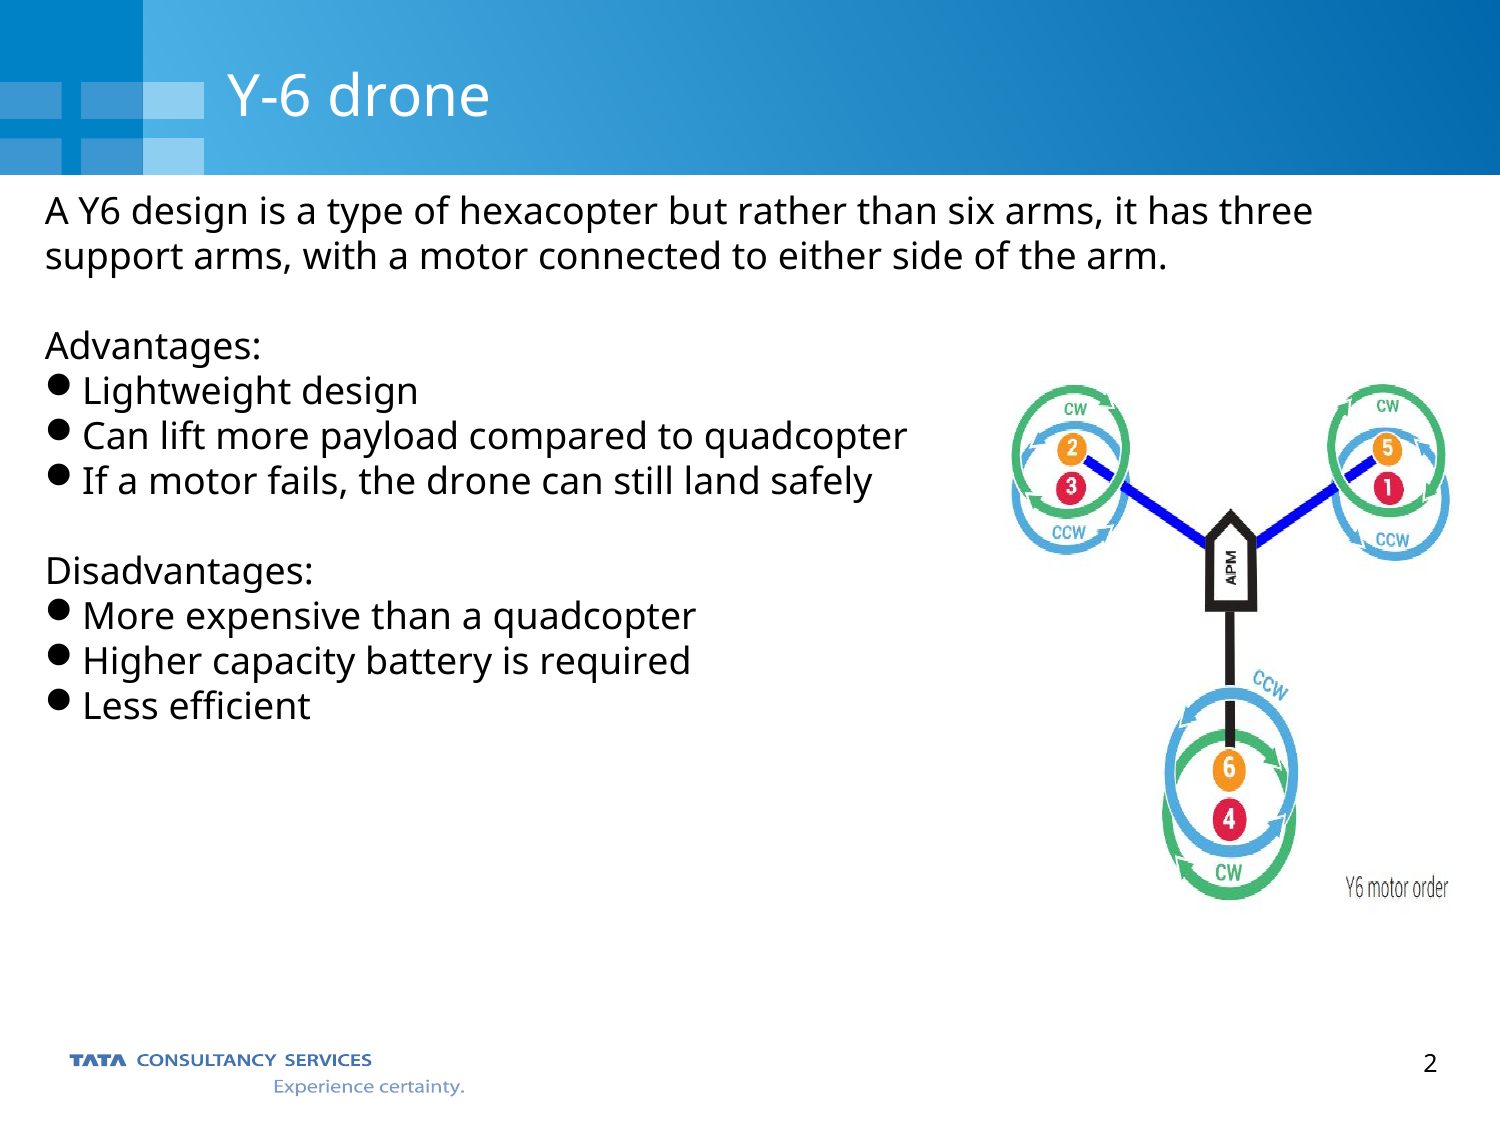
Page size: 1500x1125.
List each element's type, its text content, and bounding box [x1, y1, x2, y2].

text_box A Y6 design is a type of hexacopter but rather than six arms, it has three support arms, with a motor connected to either side of the arm. Advantages: Lightweight design Can lift more payload compared to quadcopter If a motor fails, the drone can still land safely Disadvantages: More expensive than a quadcopter Higher capacity battery is required Less efficient [29, 179, 1456, 1006]
text_box Y-6 drone [212, 50, 1449, 137]
picture [1004, 359, 1455, 915]
